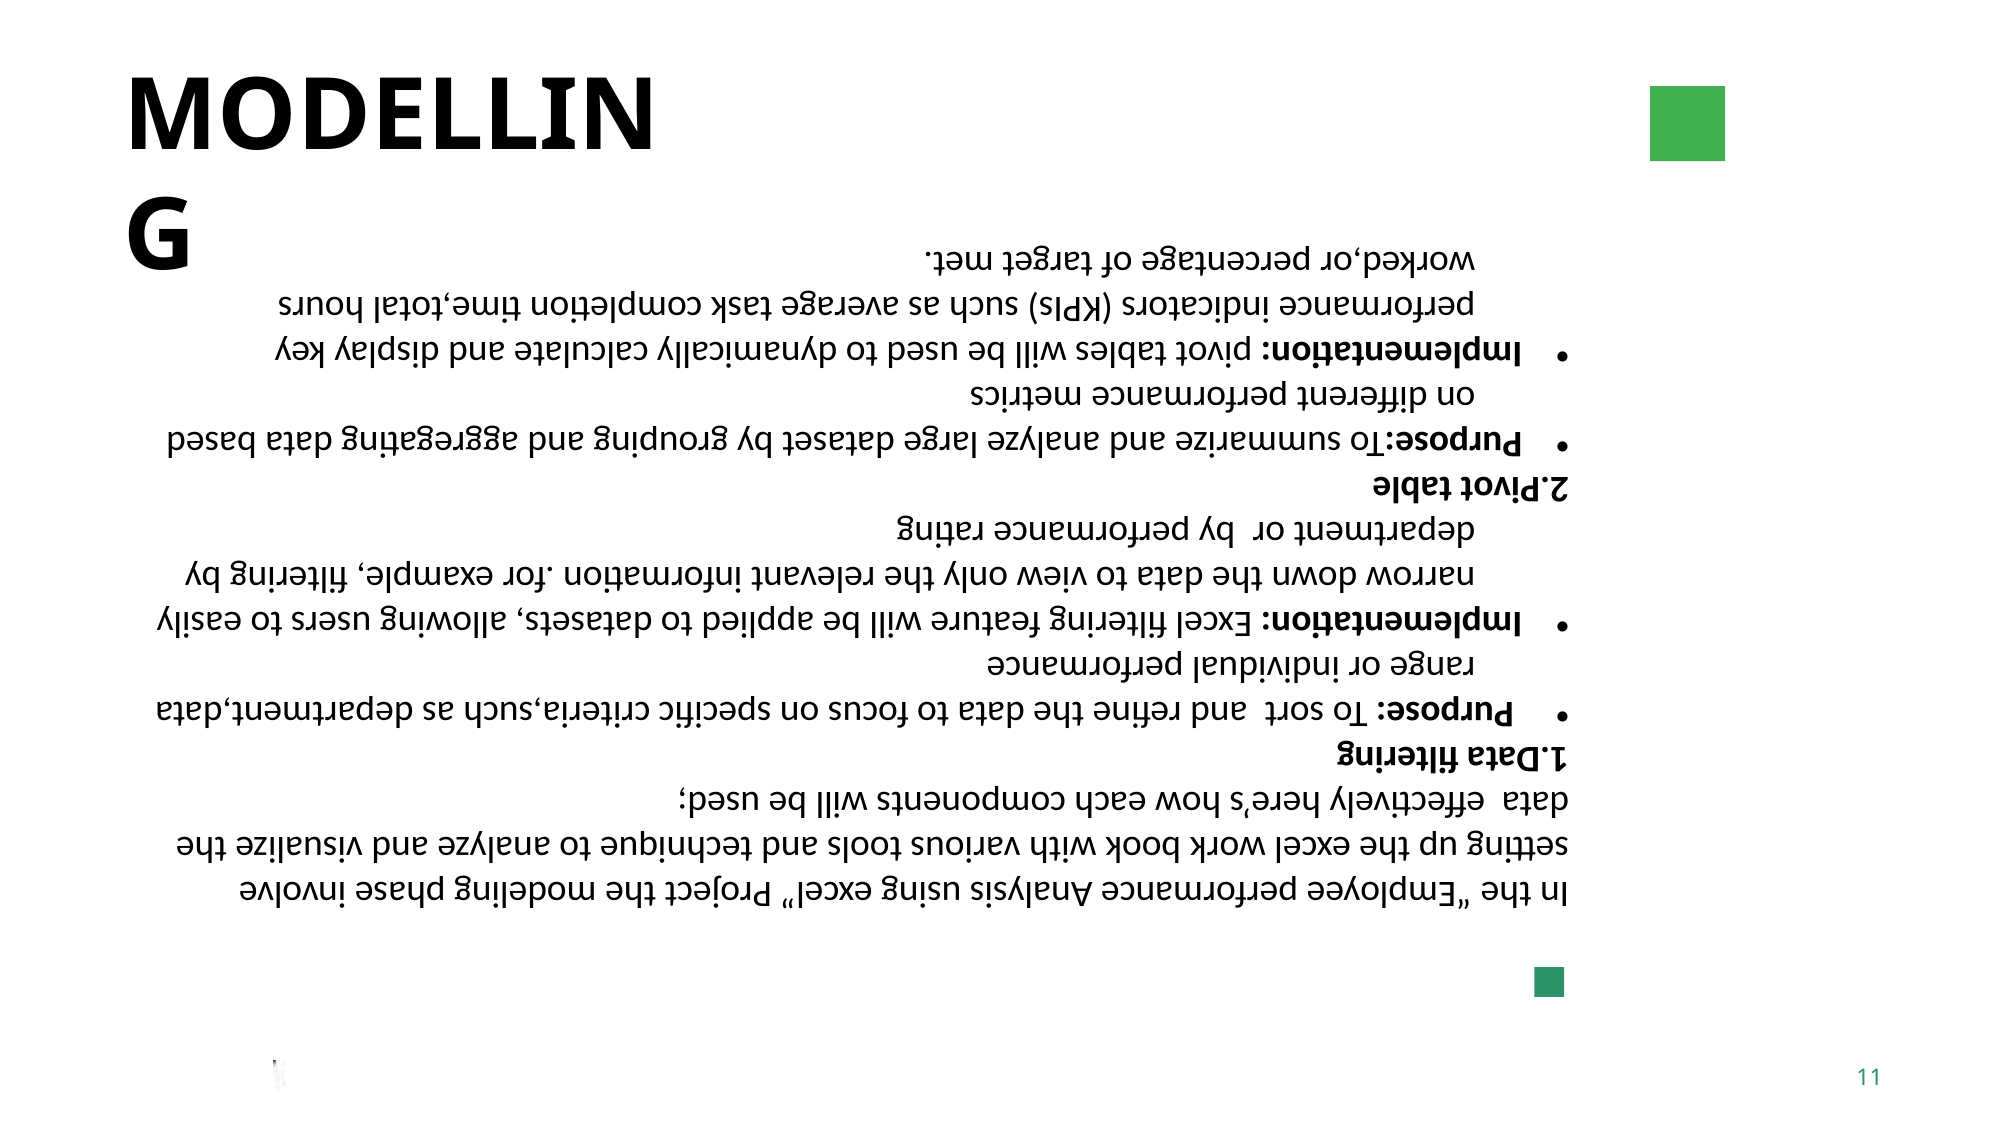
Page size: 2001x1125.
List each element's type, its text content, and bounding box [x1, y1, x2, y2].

picture [273, 1060, 286, 1091]
text_box In the “Employee performance Analysis using excel” Project the modeling phase involve setting up the excel work book with various tools and technique to analyze and visualize the data effectively here’s how each components will be used; 1.Data filtering Purpose: To sort and refine the data to focus on specific criteria,such as department,data range or individual performance Implementation: Excel filtering feature will be applied to datasets, allowing users to easily narrow down the data to view only the relevant information .for example, filtering by department or by performance rating 2.Pivot table Purpose:To summarize and analyze large dataset by grouping and aggregating data based on different performance metrics Implementation: pivot tables will be used to dynamically calculate and display key performance indicators (KPIs) such as average task completion time,total hours worked,or percentage of target met. [121, 184, 1585, 928]
text_box [1534, 967, 1565, 997]
text_box MODELLING [121, 47, 664, 173]
text_box [1650, 86, 1726, 162]
text_box 11 [1849, 1061, 1888, 1094]
